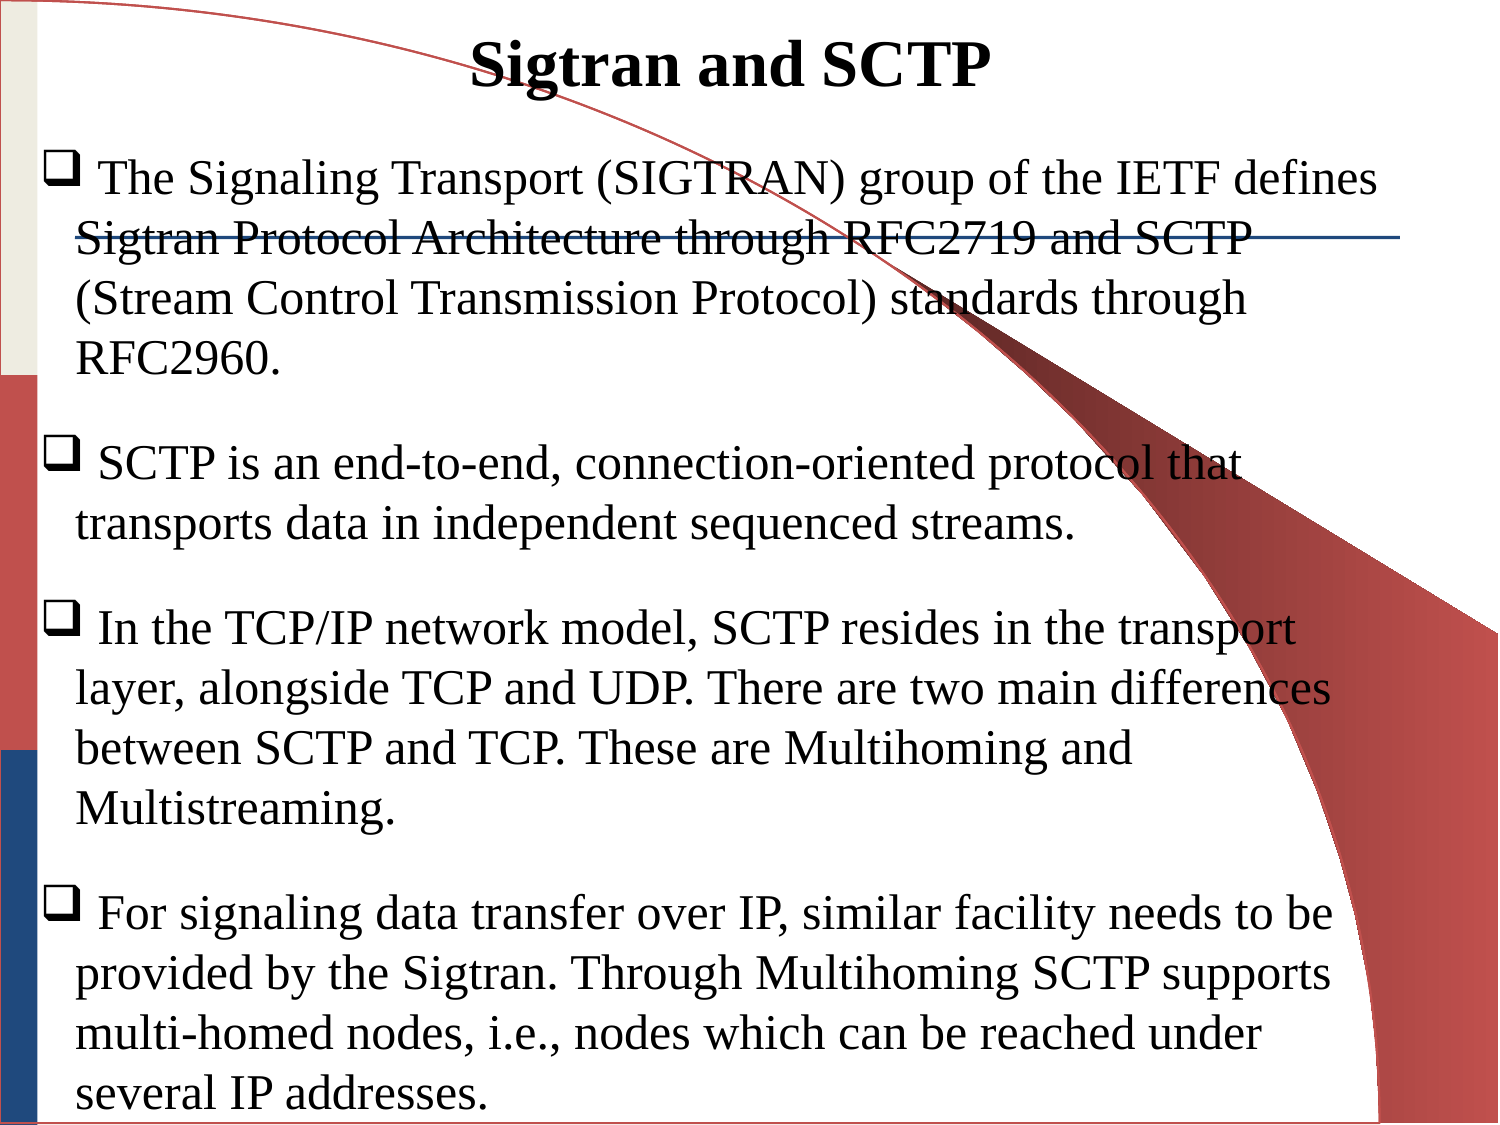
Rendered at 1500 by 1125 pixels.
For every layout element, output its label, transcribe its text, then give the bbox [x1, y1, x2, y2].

text_box The Signaling Transport (SIGTRAN) group of the IETF defines Sigtran Protocol Architecture through RFC2719 and SCTP (Stream Control Transmission Protocol) standards through RFC2960. SCTP is an end-to-end, connection-oriented protocol that transports data in independent sequenced streams. In the TCP/IP network model, SCTP resides in the transport layer, alongside TCP and UDP. There are two main differences between SCTP and TCP. These are Multihoming and Multistreaming. For signaling data transfer over IP, similar facility needs to be provided by the Sigtran. Through Multihoming SCTP supports multi-homed nodes, i.e., nodes which can be reached under several IP addresses. [24, 137, 1425, 1125]
text_box Sigtran and SCTP [62, 12, 1400, 108]
